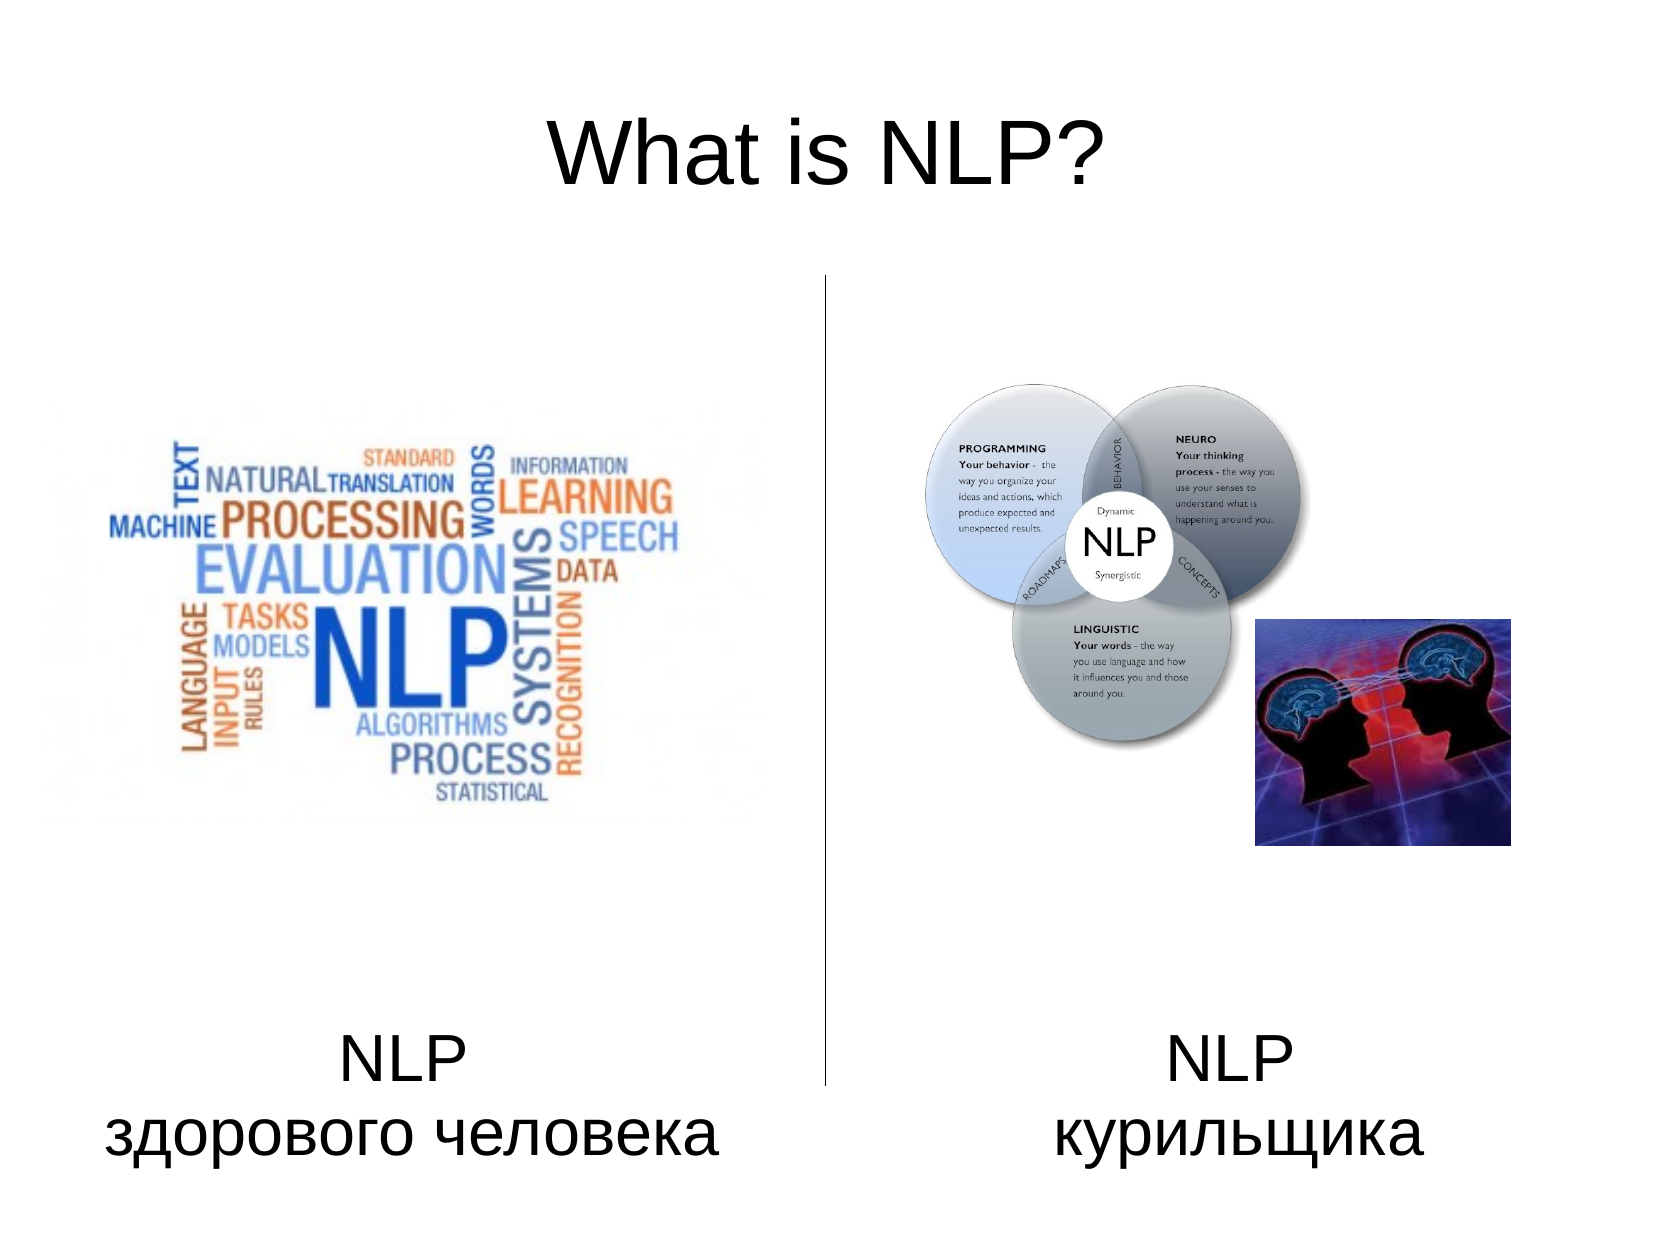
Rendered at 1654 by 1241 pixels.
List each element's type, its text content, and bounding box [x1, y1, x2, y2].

picture [922, 380, 1511, 846]
text_box NLP здорового человека [0, 1020, 796, 1171]
picture [45, 404, 766, 826]
title What is NLP? [82, 49, 1571, 257]
text_box NLP курильщика [796, 1020, 1654, 1171]
